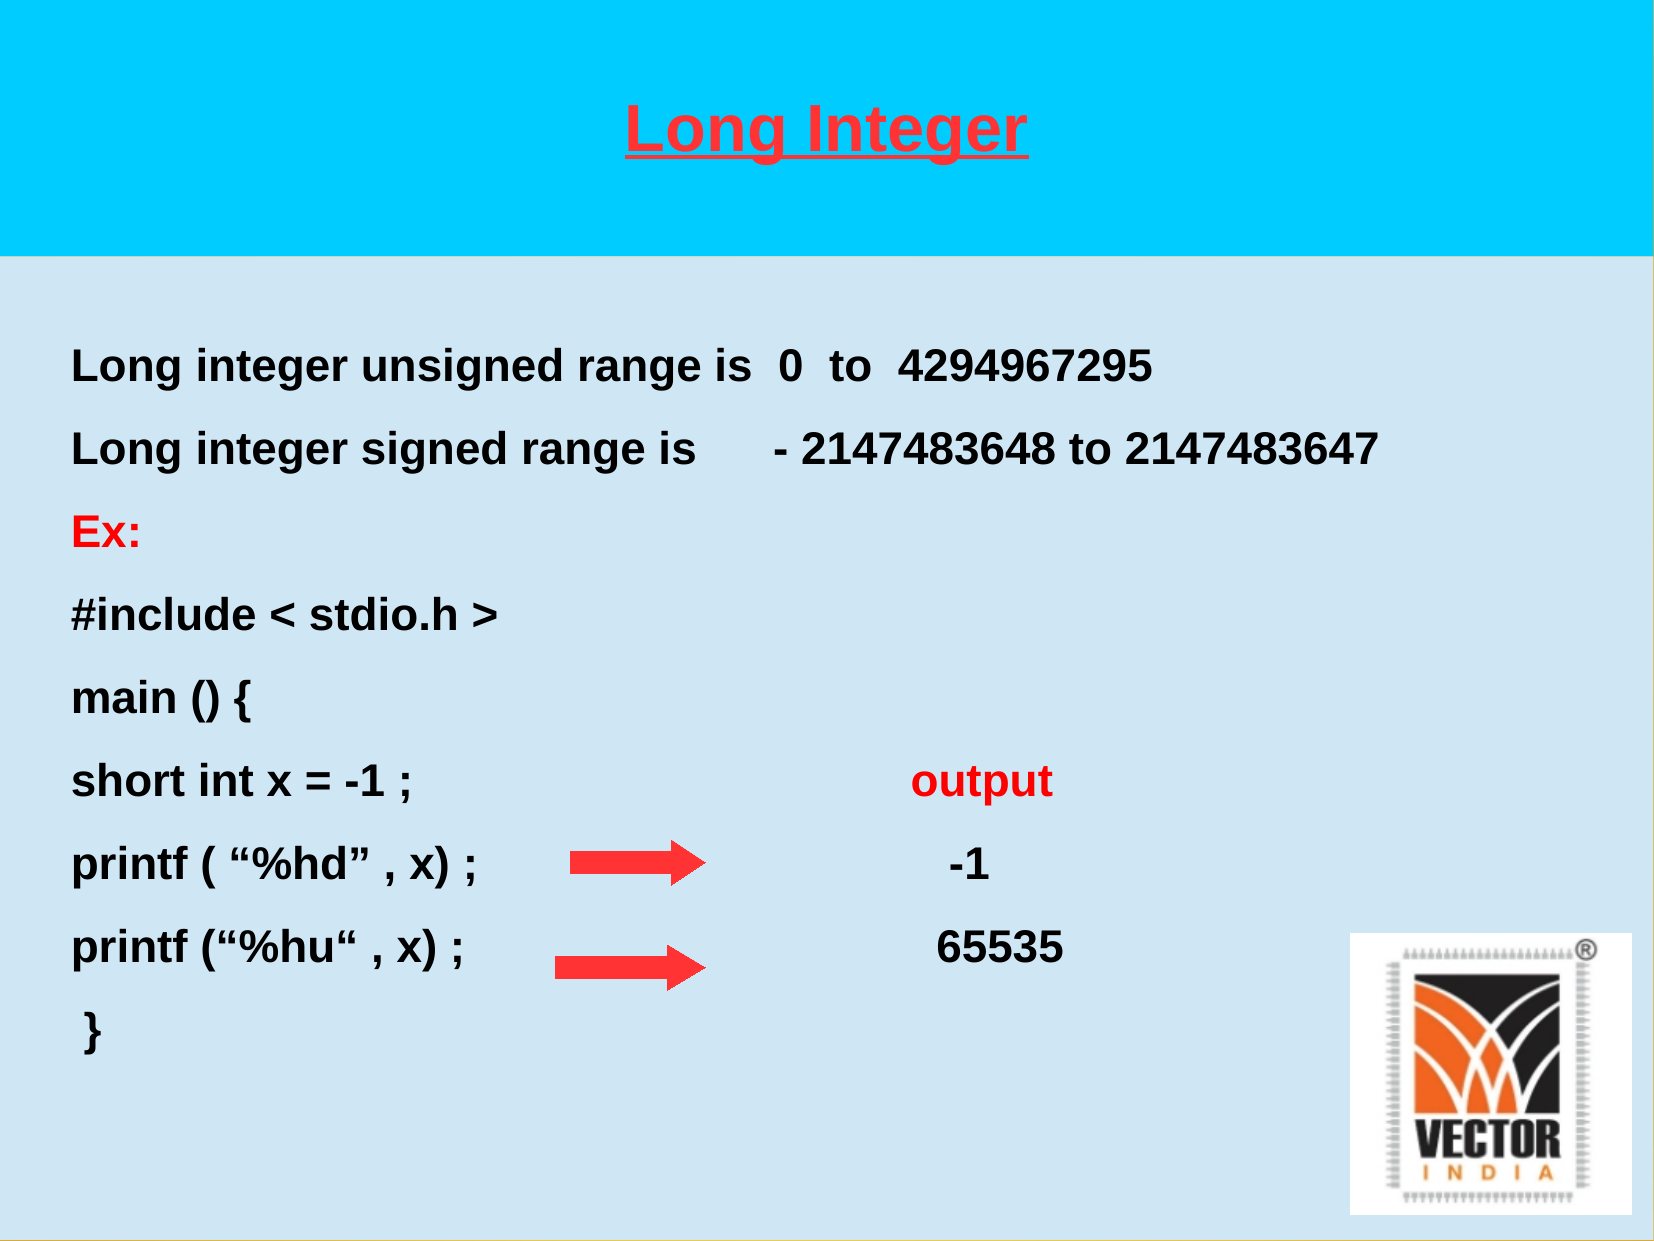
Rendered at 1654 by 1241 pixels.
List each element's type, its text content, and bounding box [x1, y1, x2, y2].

list Long integer unsigned range is 0 to 4294967295 Long integer signed range is - 2147483648 to 2147483647 Ex: #include < stdio.h > main () { short int x = -1 ; output printf ( “%hd” , x) ; -1 printf (“%hu“ , x) ; 65535 } [0, 256, 1654, 1241]
title Long Integer [0, 0, 1654, 256]
text_box [570, 840, 706, 886]
text_box [555, 945, 706, 991]
picture [1350, 933, 1632, 1216]
